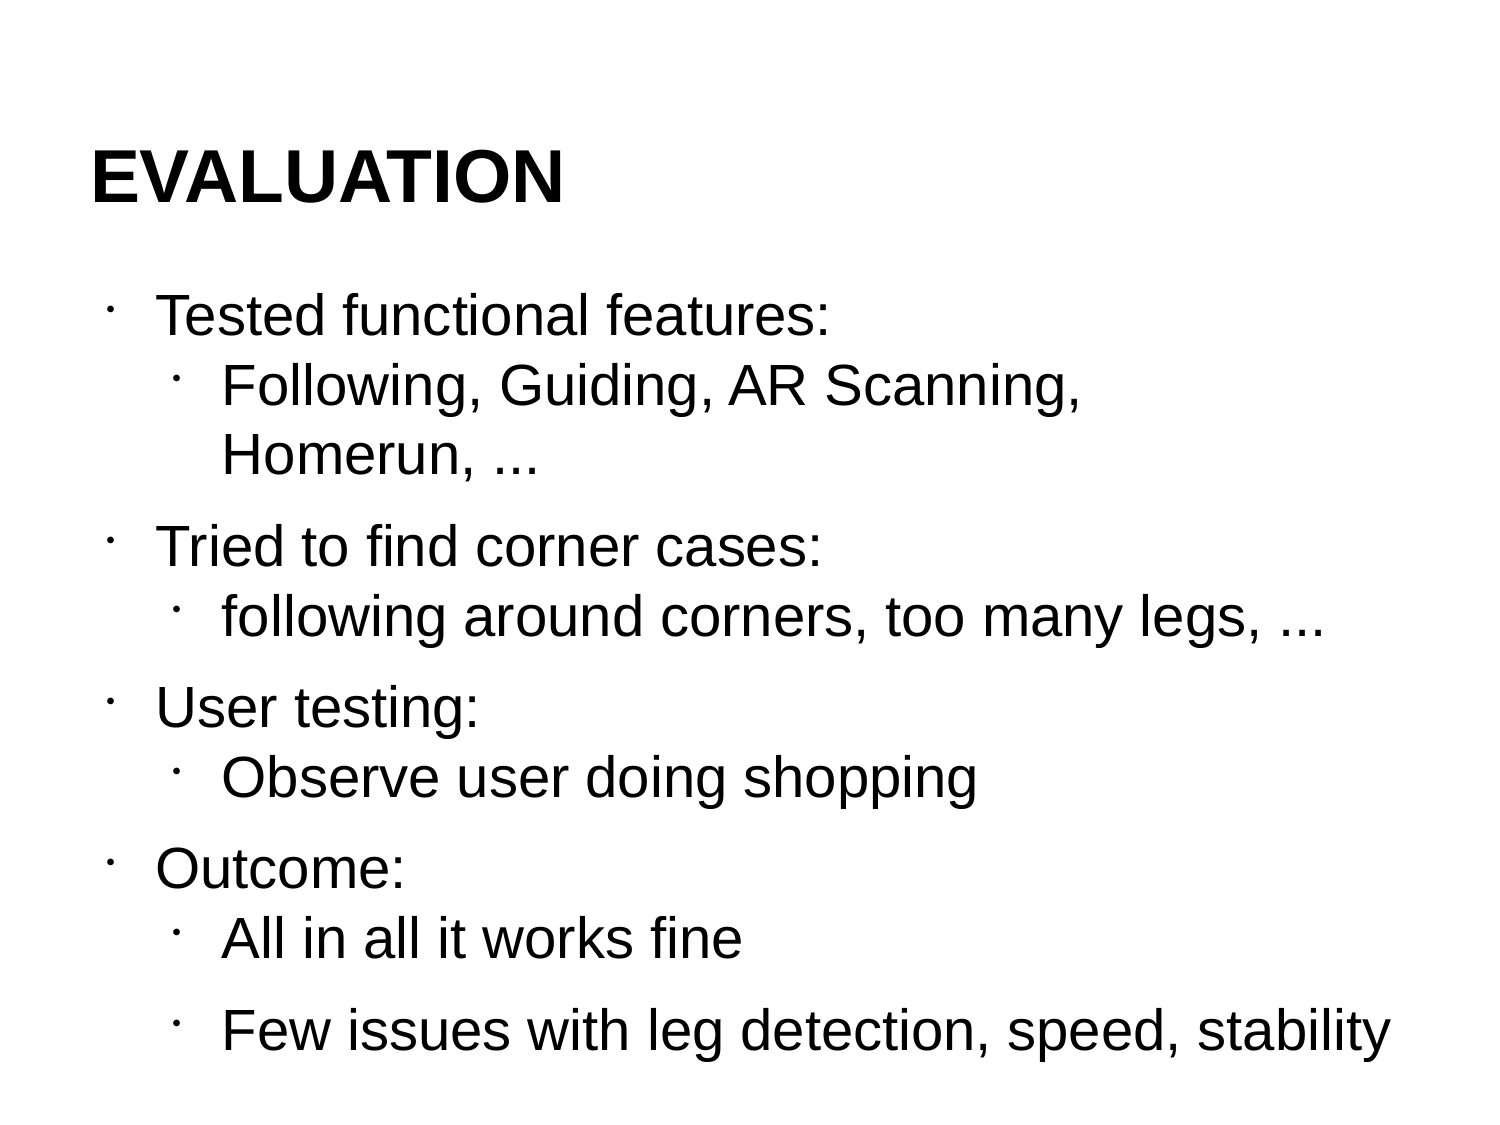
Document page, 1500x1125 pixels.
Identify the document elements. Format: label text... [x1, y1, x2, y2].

list Tested functional features: Following, Guiding, AR Scanning, Homerun, ... Tried to find corner cases: following around corners, too many legs, ... User testing: Observe user doing shopping Outcome: All in all it works fine Few issues with leg detection, speed, stability [75, 262, 1425, 1078]
title EVALUATION [75, 45, 1425, 233]
